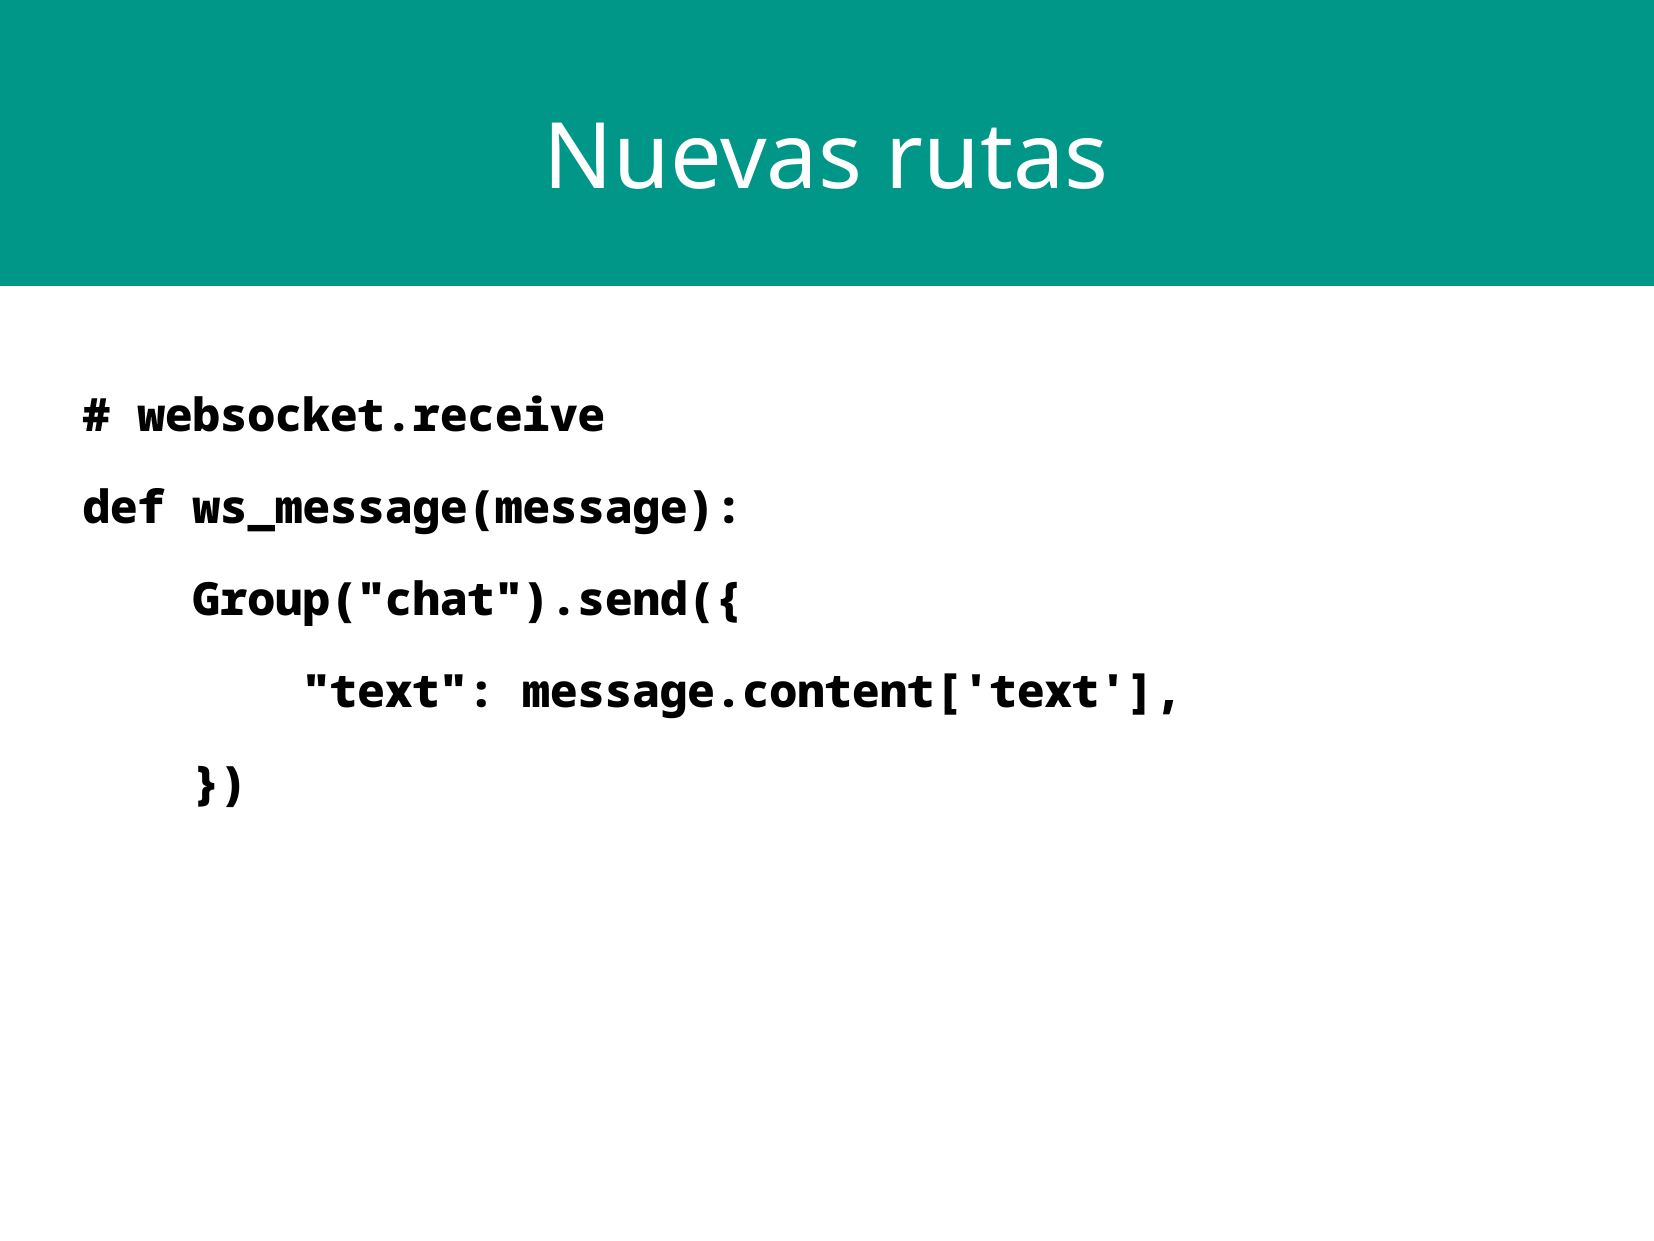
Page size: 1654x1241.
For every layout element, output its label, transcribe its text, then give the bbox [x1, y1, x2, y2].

list # websocket.receive def ws_message(message): Group("chat").send({ "text": message.content['text'], }) [82, 290, 1571, 1010]
title Nuevas rutas [82, 49, 1571, 257]
